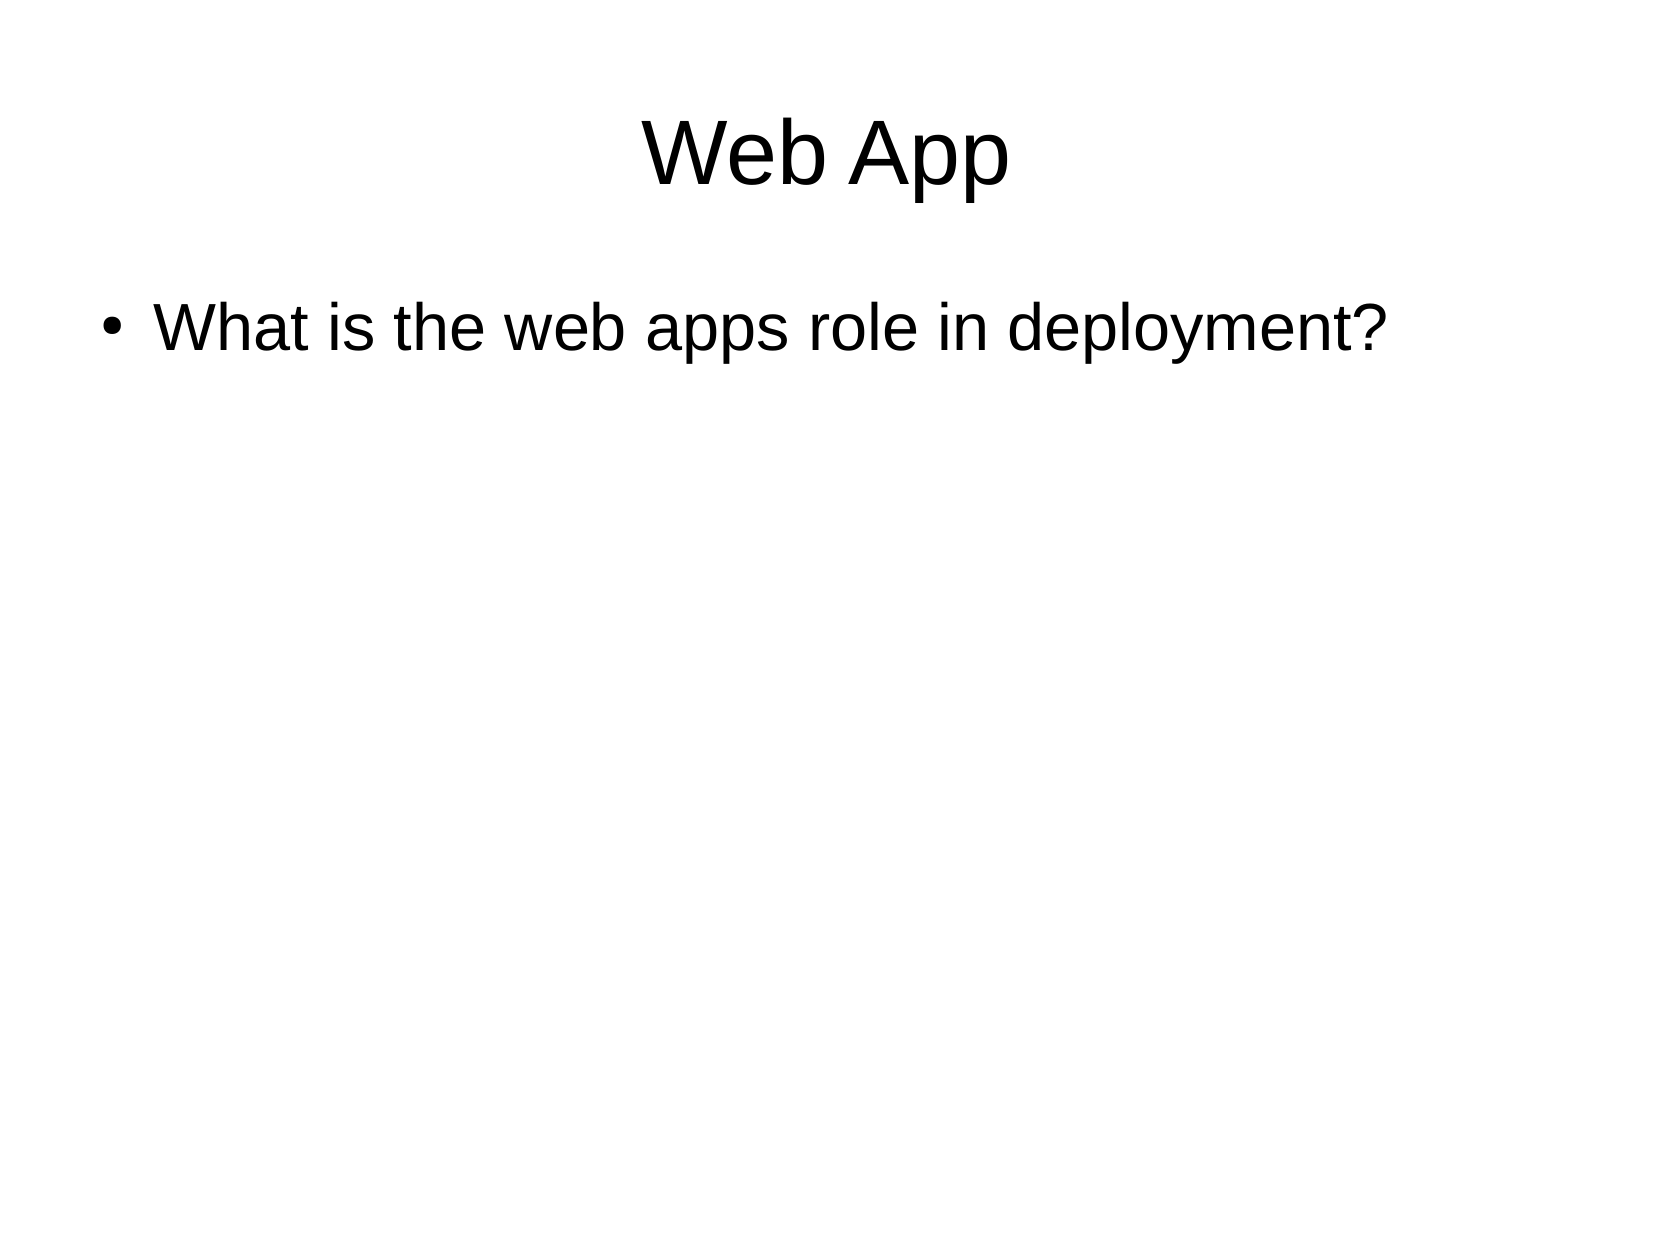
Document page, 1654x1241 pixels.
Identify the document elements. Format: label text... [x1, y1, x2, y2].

list What is the web apps role in deployment? [82, 290, 1571, 1109]
title Web App [82, 49, 1571, 257]
